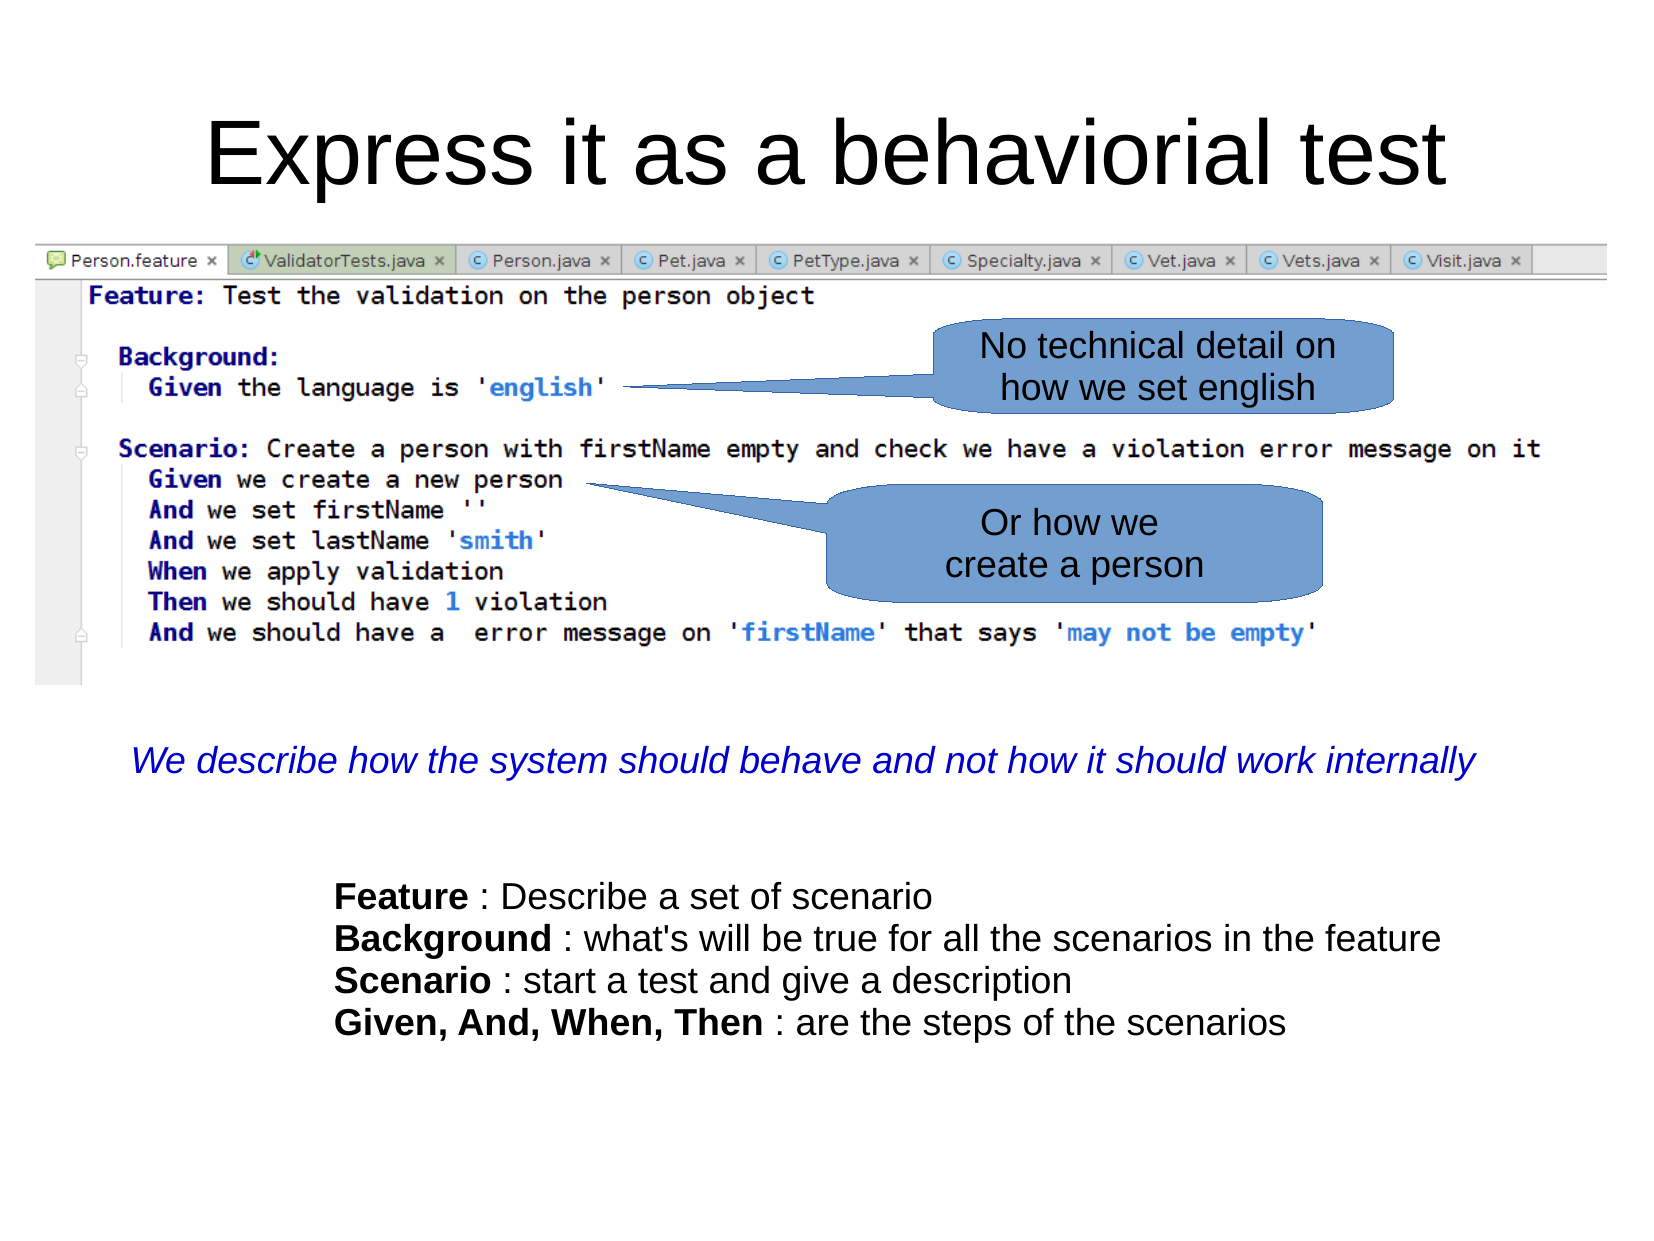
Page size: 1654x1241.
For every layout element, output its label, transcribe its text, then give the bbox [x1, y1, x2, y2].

text_box No technical detail on how we set english [623, 318, 1394, 414]
picture [35, 243, 1607, 686]
title Express it as a behaviorial test [82, 49, 1571, 243]
text_box Feature : Describe a set of scenario Background : what's will be true for all the scenarios in the feature Scenario : start a test and give a description Given, And, When, Then : are the steps of the scenarios [318, 868, 1560, 1052]
text_box We describe how the system should behave and not how it should work internally [35, 732, 1571, 790]
text_box Or how we create a person [586, 483, 1323, 603]
